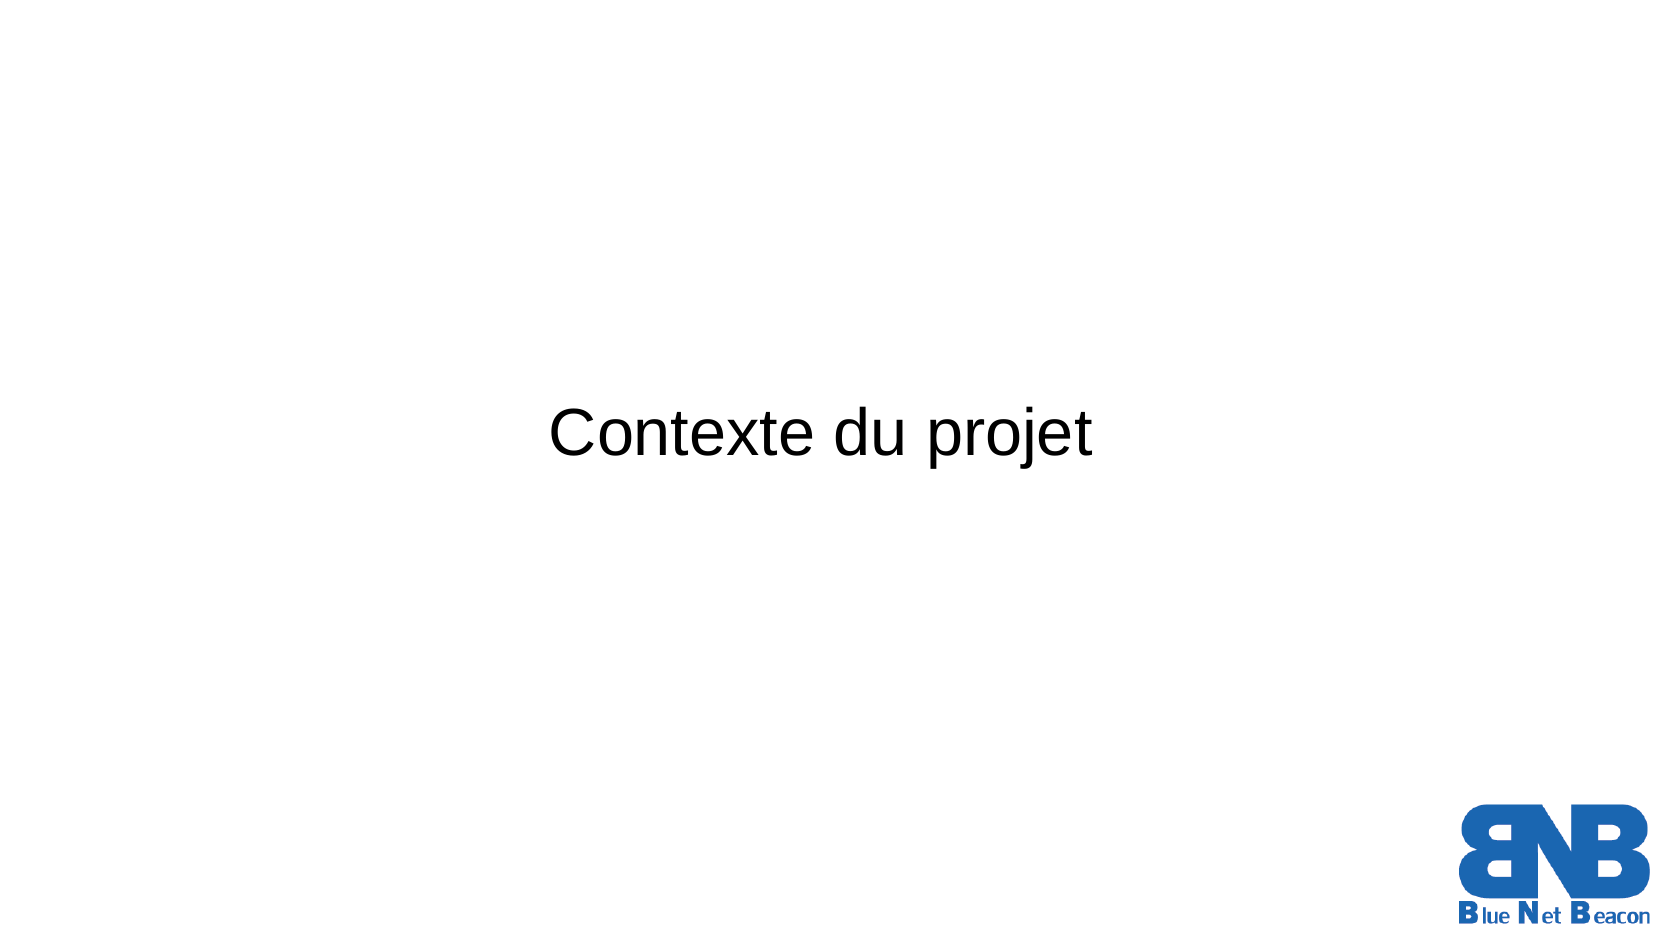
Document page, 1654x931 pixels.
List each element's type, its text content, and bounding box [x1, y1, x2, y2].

title Contexte du projet [76, 354, 1565, 510]
picture [1459, 797, 1650, 930]
